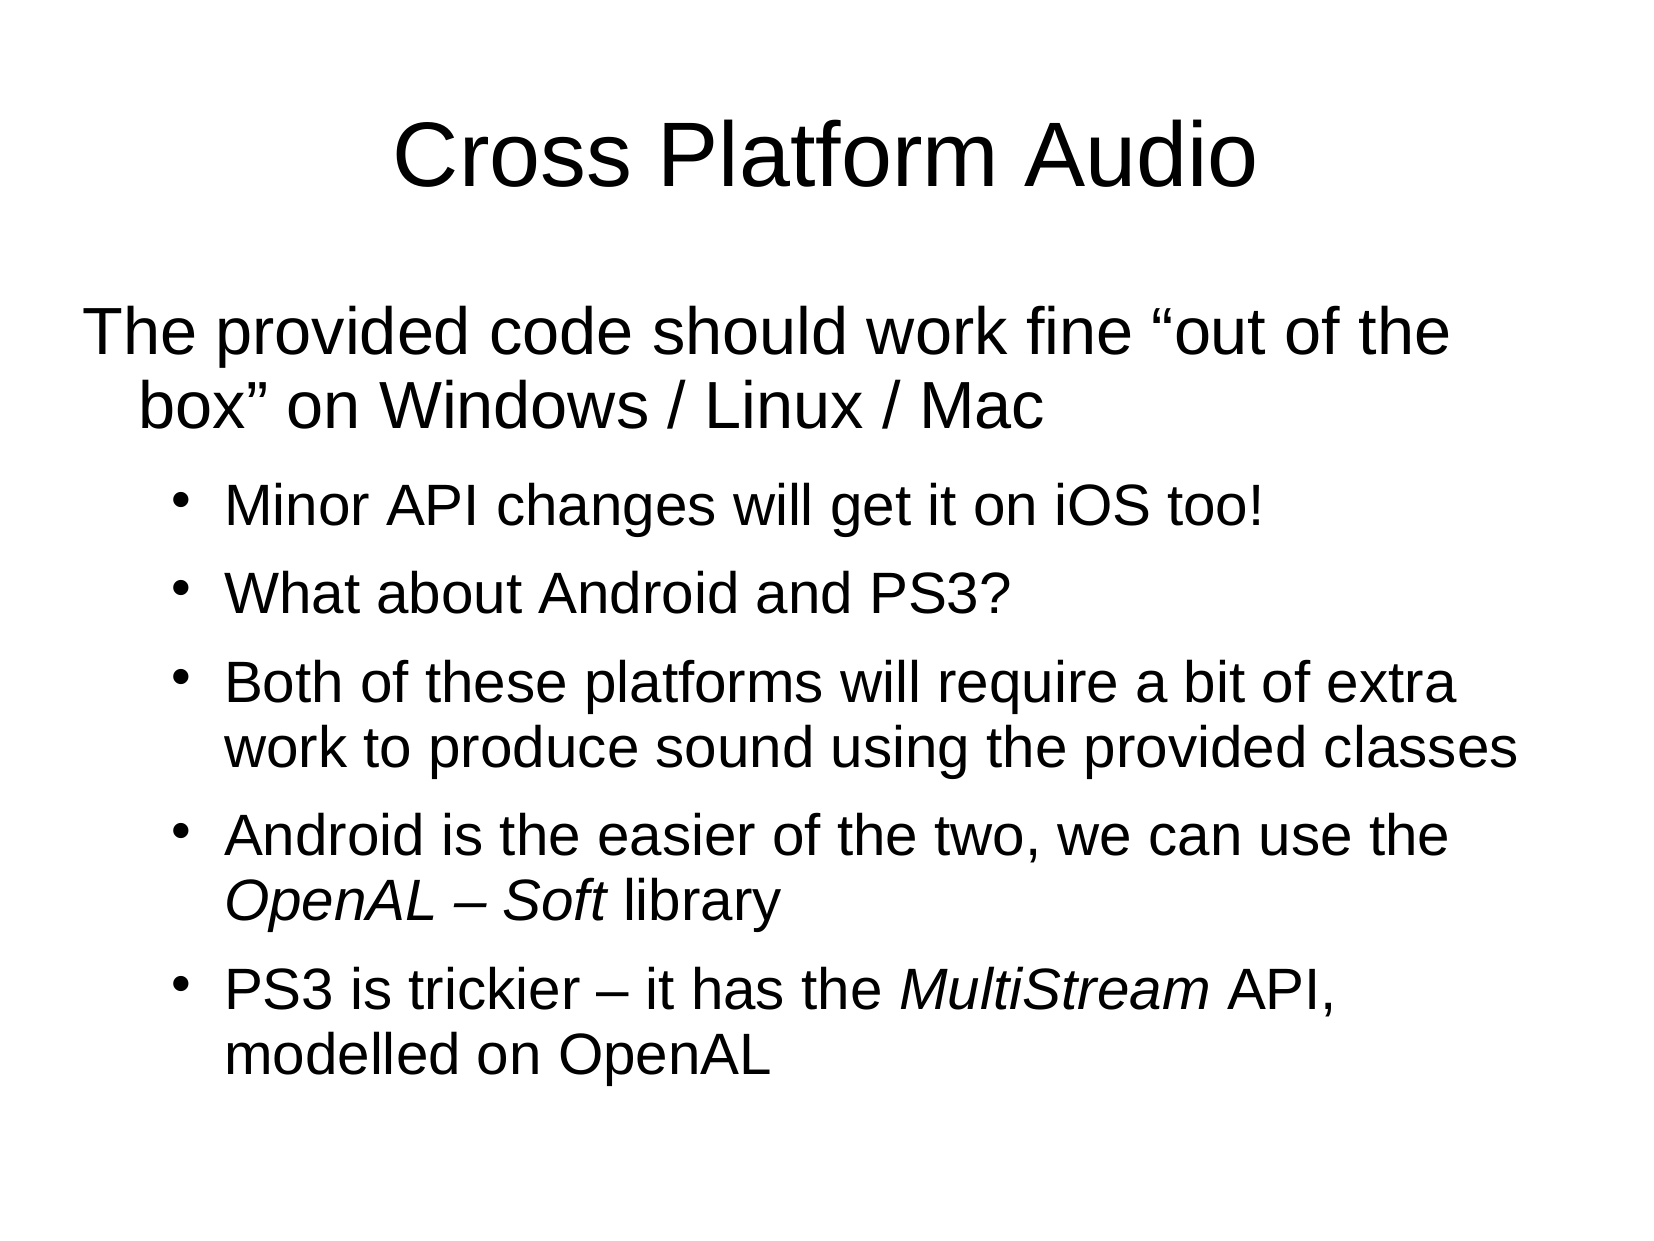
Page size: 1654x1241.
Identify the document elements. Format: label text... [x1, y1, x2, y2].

list The provided code should work fine “out of the box” on Windows / Linux / Mac Minor API changes will get it on iOS too! What about Android and PS3? Both of these platforms will require a bit of extra work to produce sound using the provided classes Android is the easier of the two, we can use the OpenAL – Soft library PS3 is trickier – it has the MultiStream API, modelled on OpenAL [82, 290, 1571, 1168]
title Cross Platform Audio [82, 49, 1571, 257]
